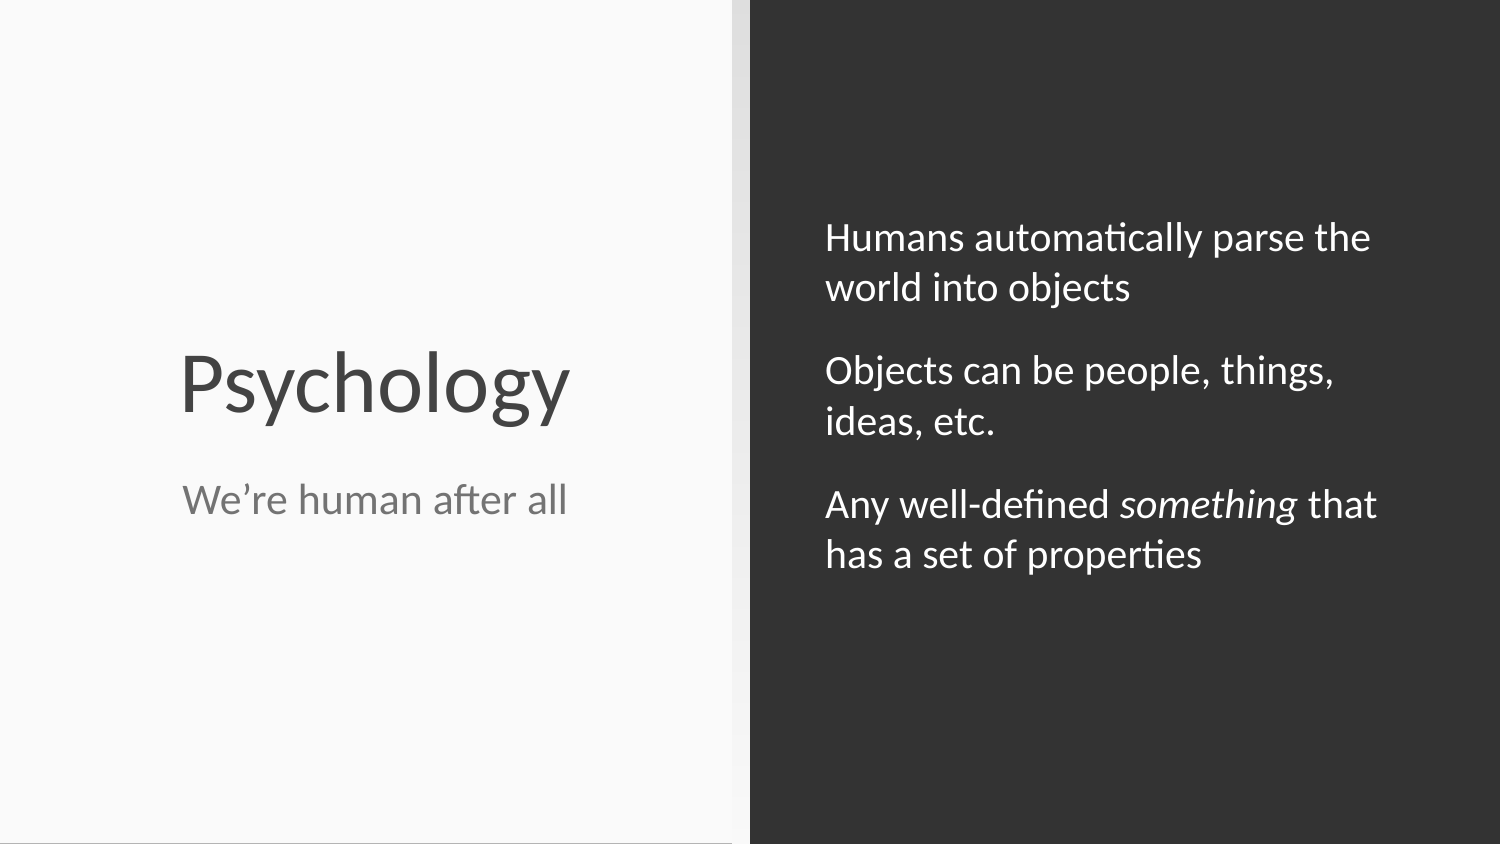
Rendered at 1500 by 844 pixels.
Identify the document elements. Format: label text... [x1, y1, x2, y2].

subtitle We’re human after all [43, 455, 708, 659]
title Psychology [43, 202, 708, 446]
list Humans automatically parse the world into objects Objects can be people, things, ideas, etc. Any well-defined something that has a set of properties [810, 195, 1440, 725]
